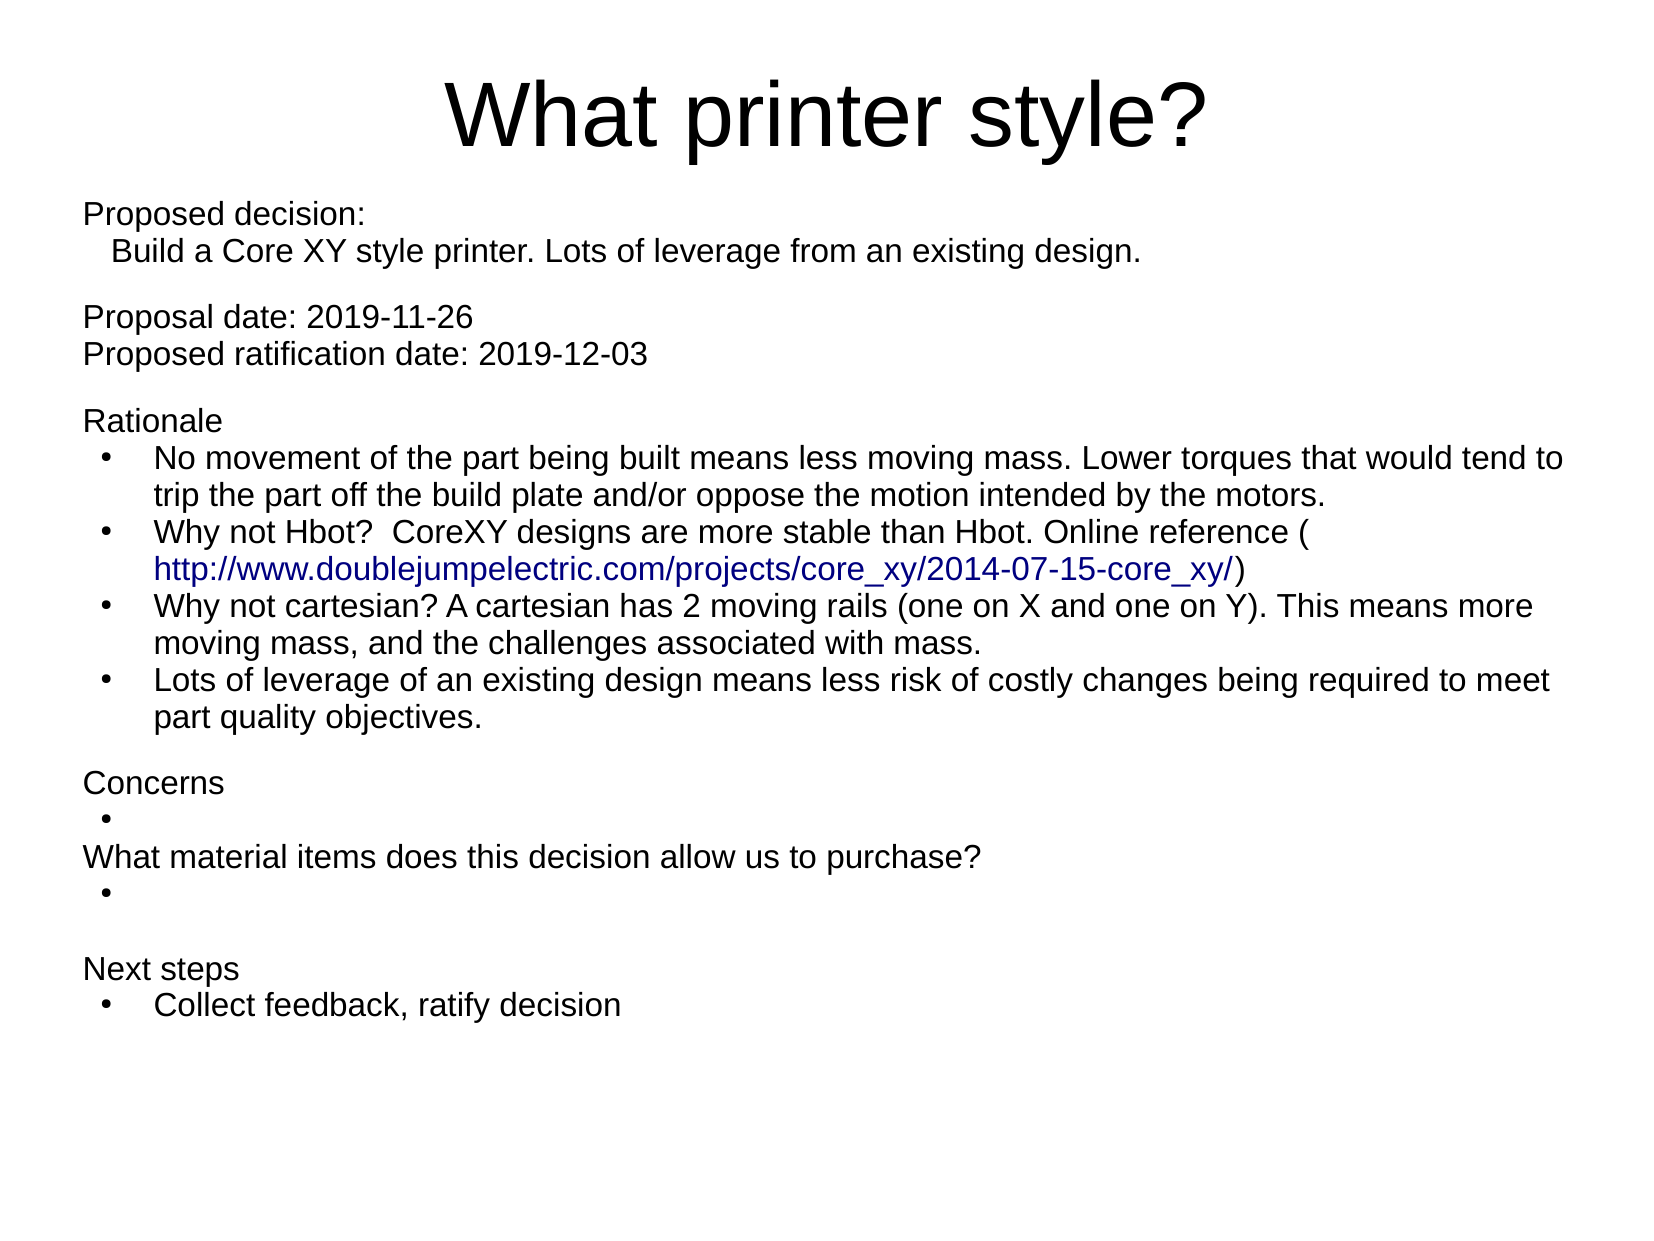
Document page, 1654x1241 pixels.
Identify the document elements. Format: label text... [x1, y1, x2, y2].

title What printer style? [82, 49, 1571, 181]
list Proposed decision: Build a Core XY style printer. Lots of leverage from an existing design. Proposal date: 2019-11-26 Proposed ratification date: 2019-12-03 Rationale No movement of the part being built means less moving mass. Lower torques that would tend to trip the part off the build plate and/or oppose the motion intended by the motors. Why not Hbot? CoreXY designs are more stable than Hbot. Online reference (http://www.doublejumpelectric.com/projects/core_xy/2014-07-15-core_xy/) Why not cartesian? A cartesian has 2 moving rails (one on X and one on Y). This means more moving mass, and the challenges associated with mass. Lots of leverage of an existing design means less risk of costly changes being required to meet part quality objectives. Concerns What material items does this decision allow us to purchase? Next steps Collect feedback, ratify decision [82, 195, 1571, 1029]
